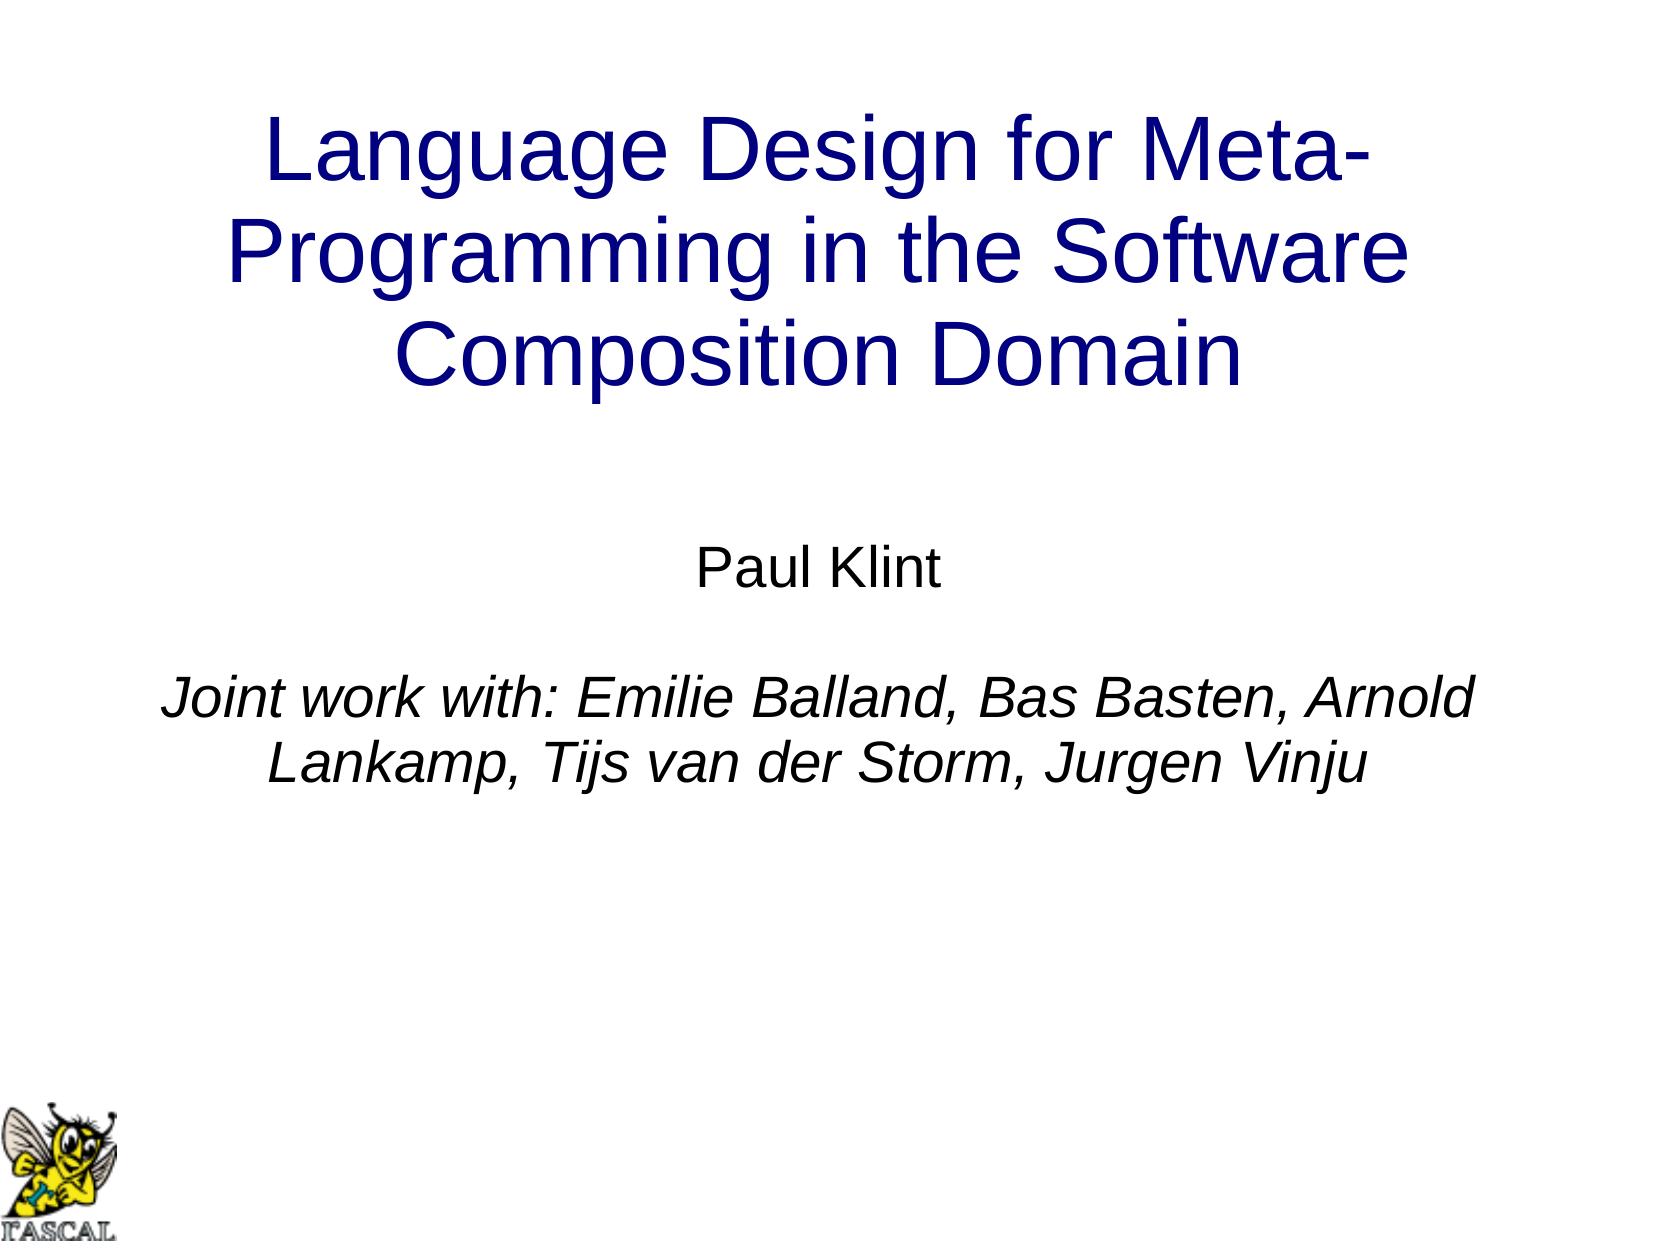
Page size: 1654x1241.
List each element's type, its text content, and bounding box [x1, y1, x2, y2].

picture [0, 1102, 117, 1241]
title Language Design for Meta-Programming in the Software Composition Domain Paul Klint Joint work with: Emilie Balland, Bas Basten, Arnold Lankamp, Tijs van der Storm, Jurgen Vinju [75, 97, 1564, 796]
